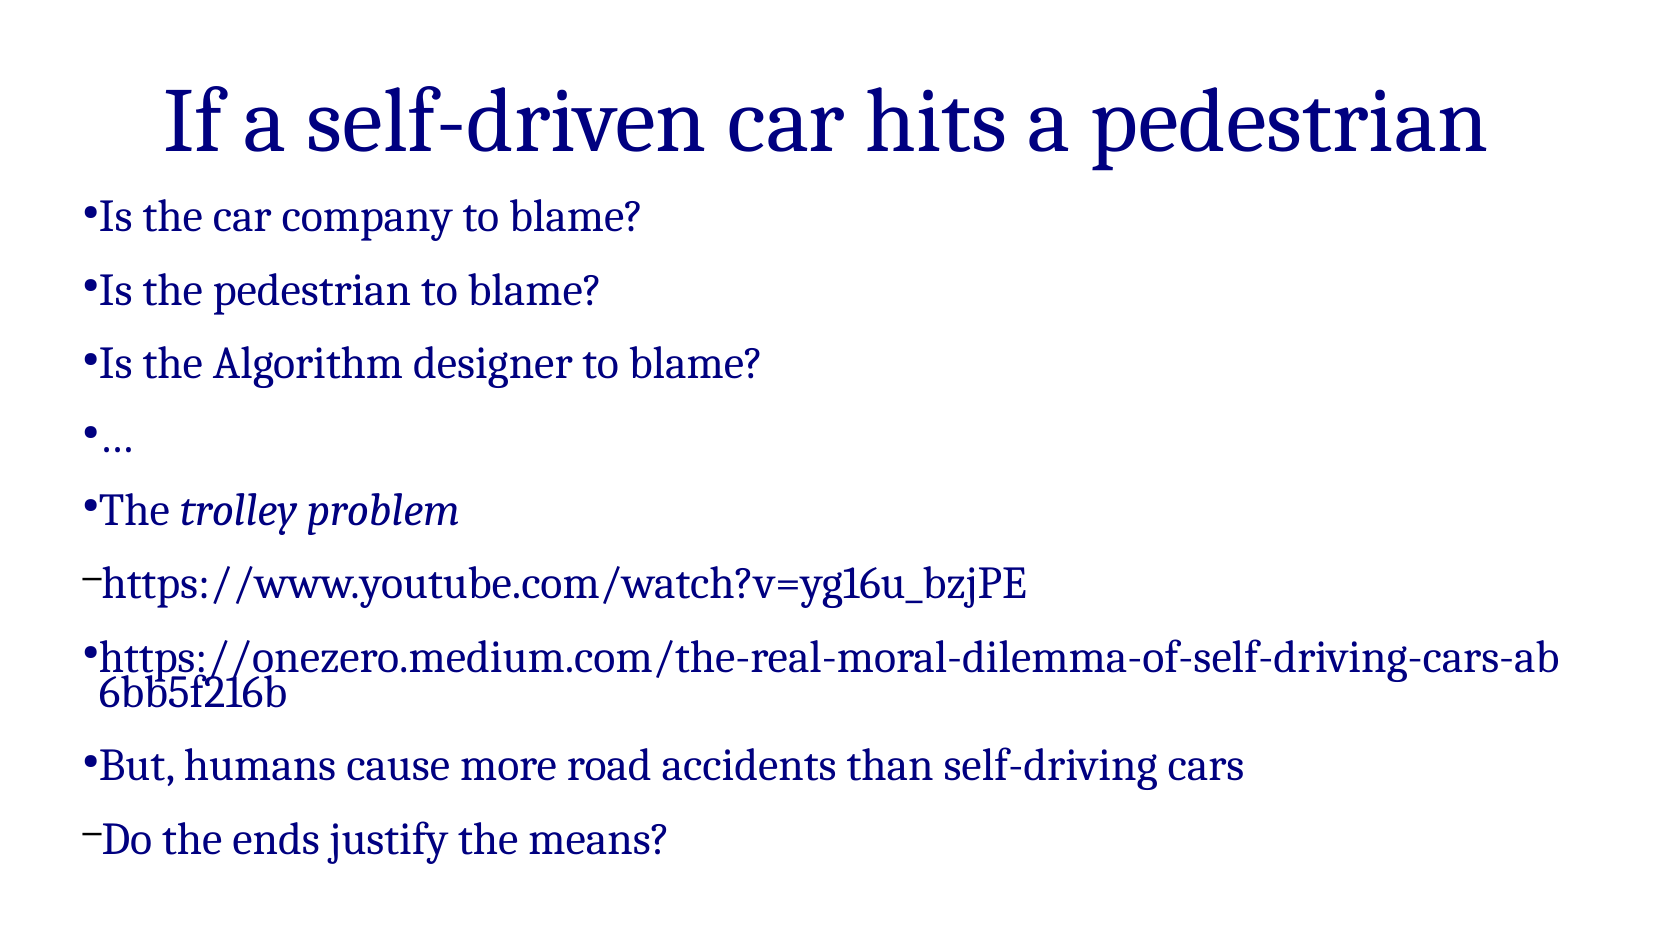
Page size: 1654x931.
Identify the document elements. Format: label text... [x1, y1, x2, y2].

list Is the car company to blame? Is the pedestrian to blame? Is the Algorithm designer to blame? … The trolley problem https://www.youtube.com/watch?v=yg16u_bzjPE https://onezero.medium.com/the-real-moral-dilemma-of-self-driving-cars-ab6bb5f216b But, humans cause more road accidents than self-driving cars Do the ends justify the means? [82, 196, 1571, 909]
title If a self-driven car hits a pedestrian [82, 37, 1571, 193]
